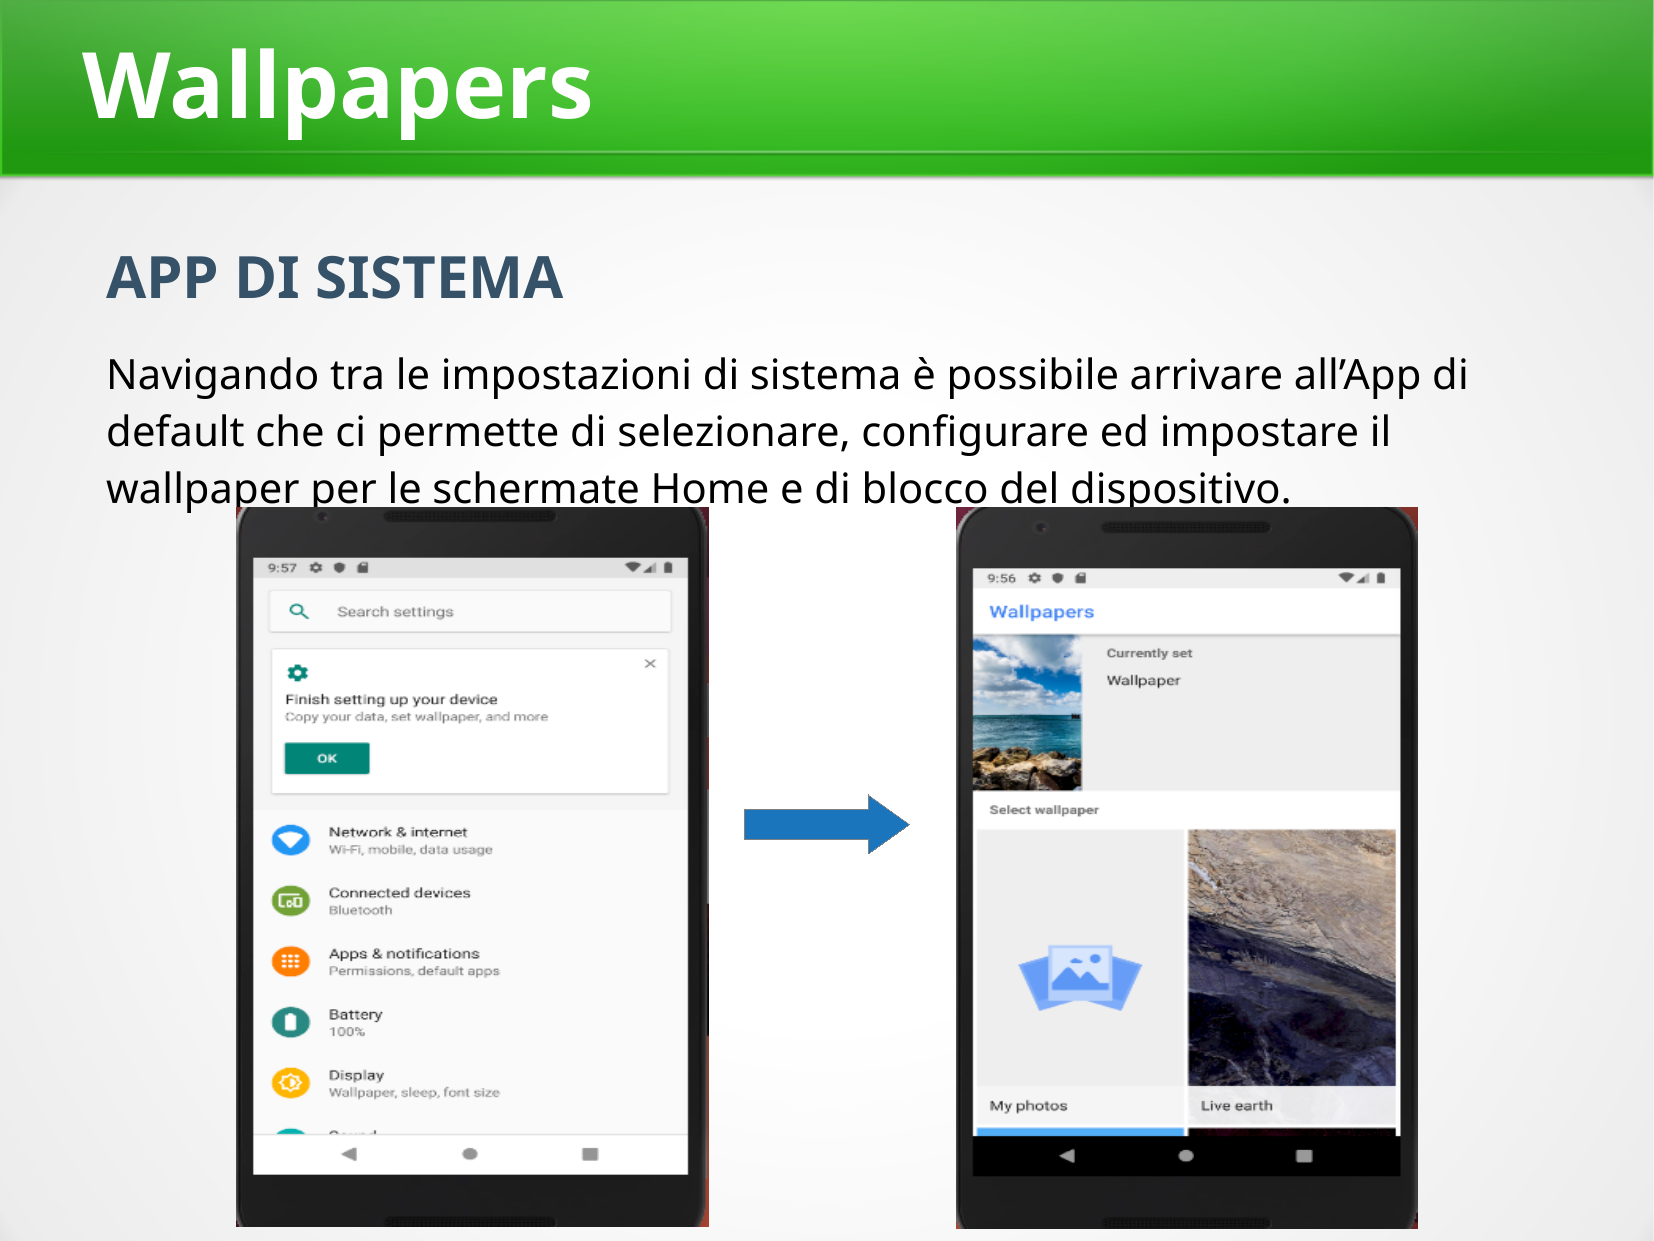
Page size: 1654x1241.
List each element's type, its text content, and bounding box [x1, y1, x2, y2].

picture [0, 0, 1654, 1241]
list APP DI SISTEMA Navigando tra le impostazioni di sistema è possibile arrivare all’App di default che ci permette di selezionare, configurare ed impostare il wallpaper per le schermate Home e di blocco del dispositivo. [106, 236, 1536, 1182]
text_box [744, 794, 910, 854]
title Wallpapers [82, 11, 1571, 154]
